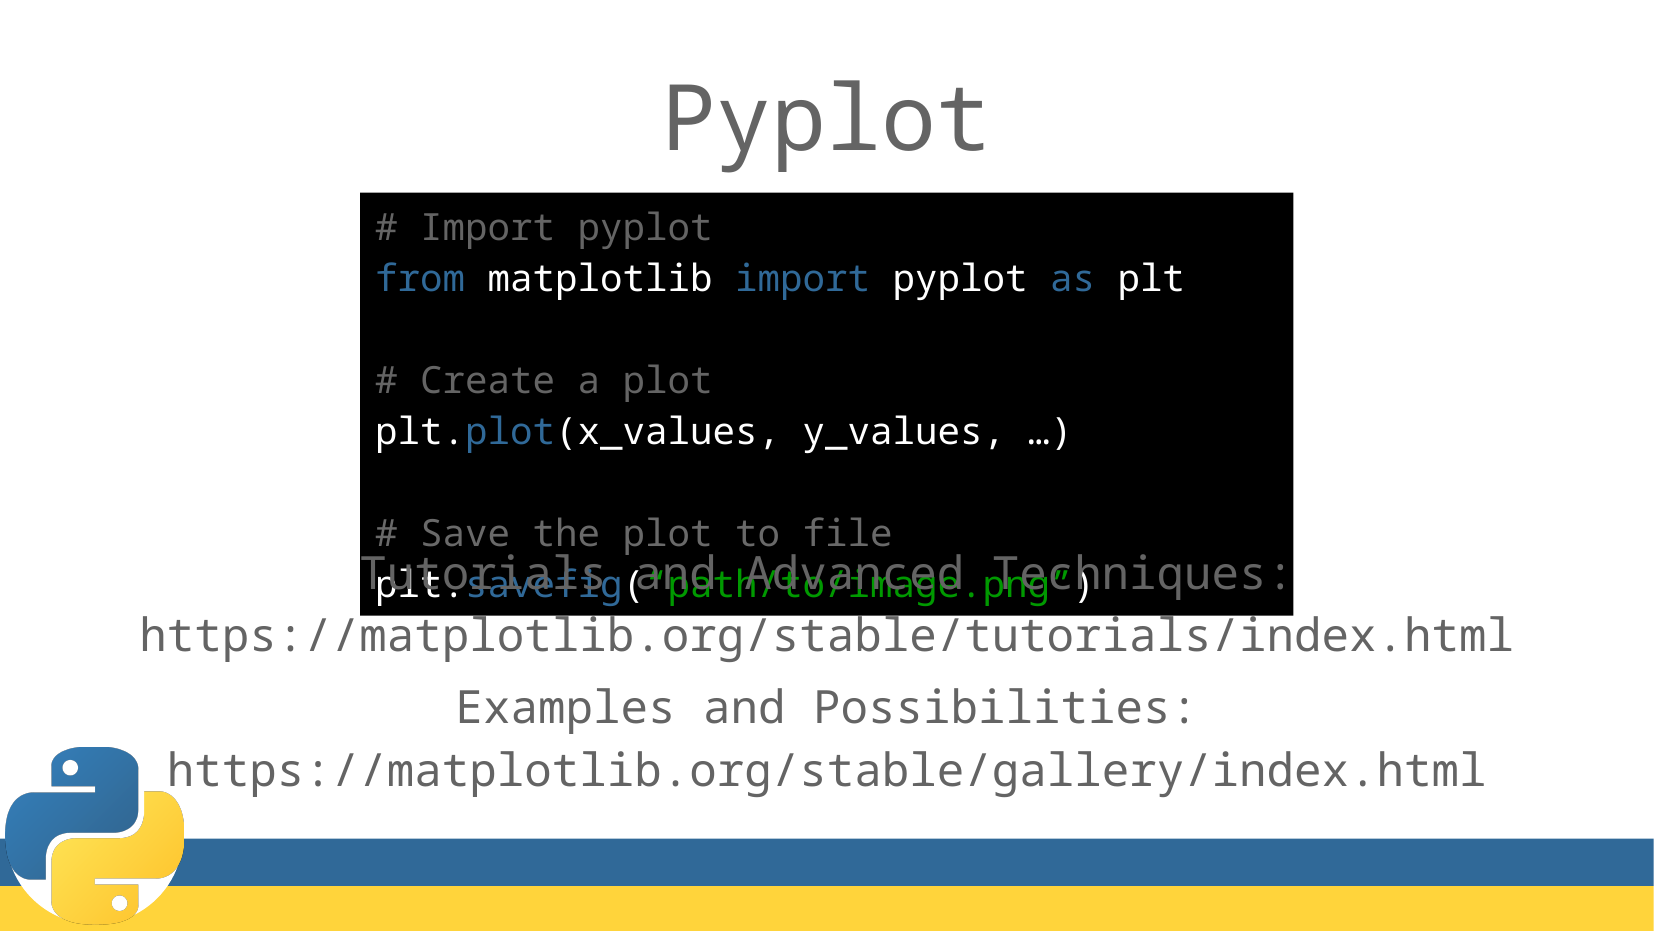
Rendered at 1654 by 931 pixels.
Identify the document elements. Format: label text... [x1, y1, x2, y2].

picture [5, 747, 184, 925]
text_box # Import pyplot from matplotlib import pyplot as plt # Create a plot plt.plot(x_values, y_values, …) # Save the plot to file plt.savefig(“path/to/image.png”) [360, 192, 1294, 508]
text_box Tutorials and Advanced Techniques: https://matplotlib.org/stable/tutorials/index.html [72, 532, 1582, 686]
title Pyplot [82, 37, 1571, 193]
text_box Examples and Possibilities: https://matplotlib.org/stable/gallery/index.html [147, 667, 1506, 774]
